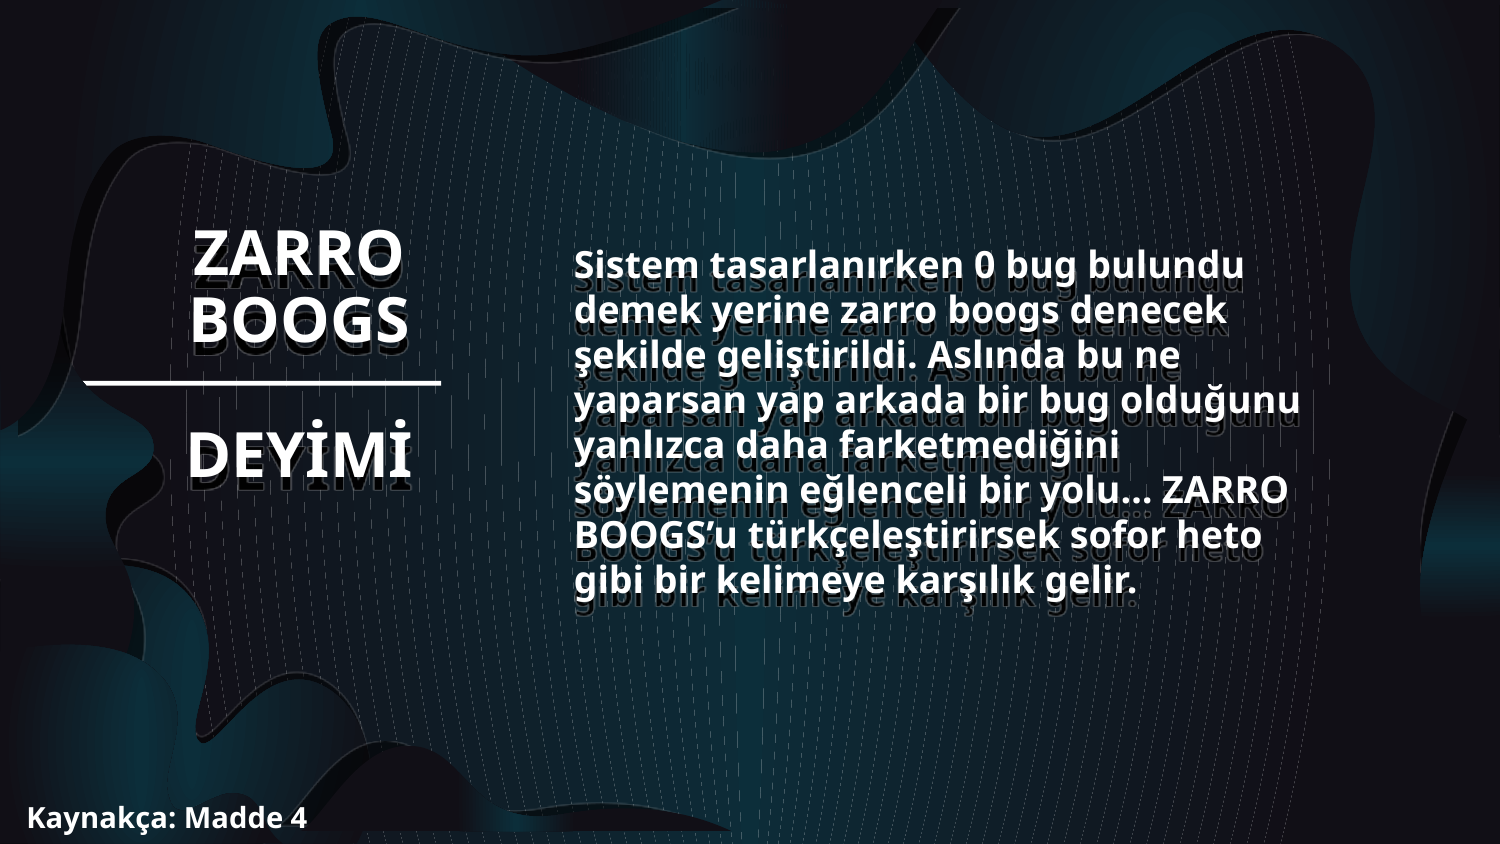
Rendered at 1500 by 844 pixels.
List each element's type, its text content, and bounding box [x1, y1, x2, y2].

text_box Sistem tasarlanırken 0 bug bulundu demek yerine zarro boogs denecek şekilde geliştirildi. Aslında bu ne yaparsan yap arkada bir bug olduğunu yanlızca daha farketmediğini söylemenin eğlenceli bir yolu… ZARRO BOOGS’u türkçeleştirirsek sofor heto gibi bir kelimeye karşılık gelir. [558, 225, 1318, 640]
title ZARRO BOOGS DEYİMİ [144, 244, 456, 469]
text_box Kaynakça: Madde 4 [11, 784, 935, 844]
